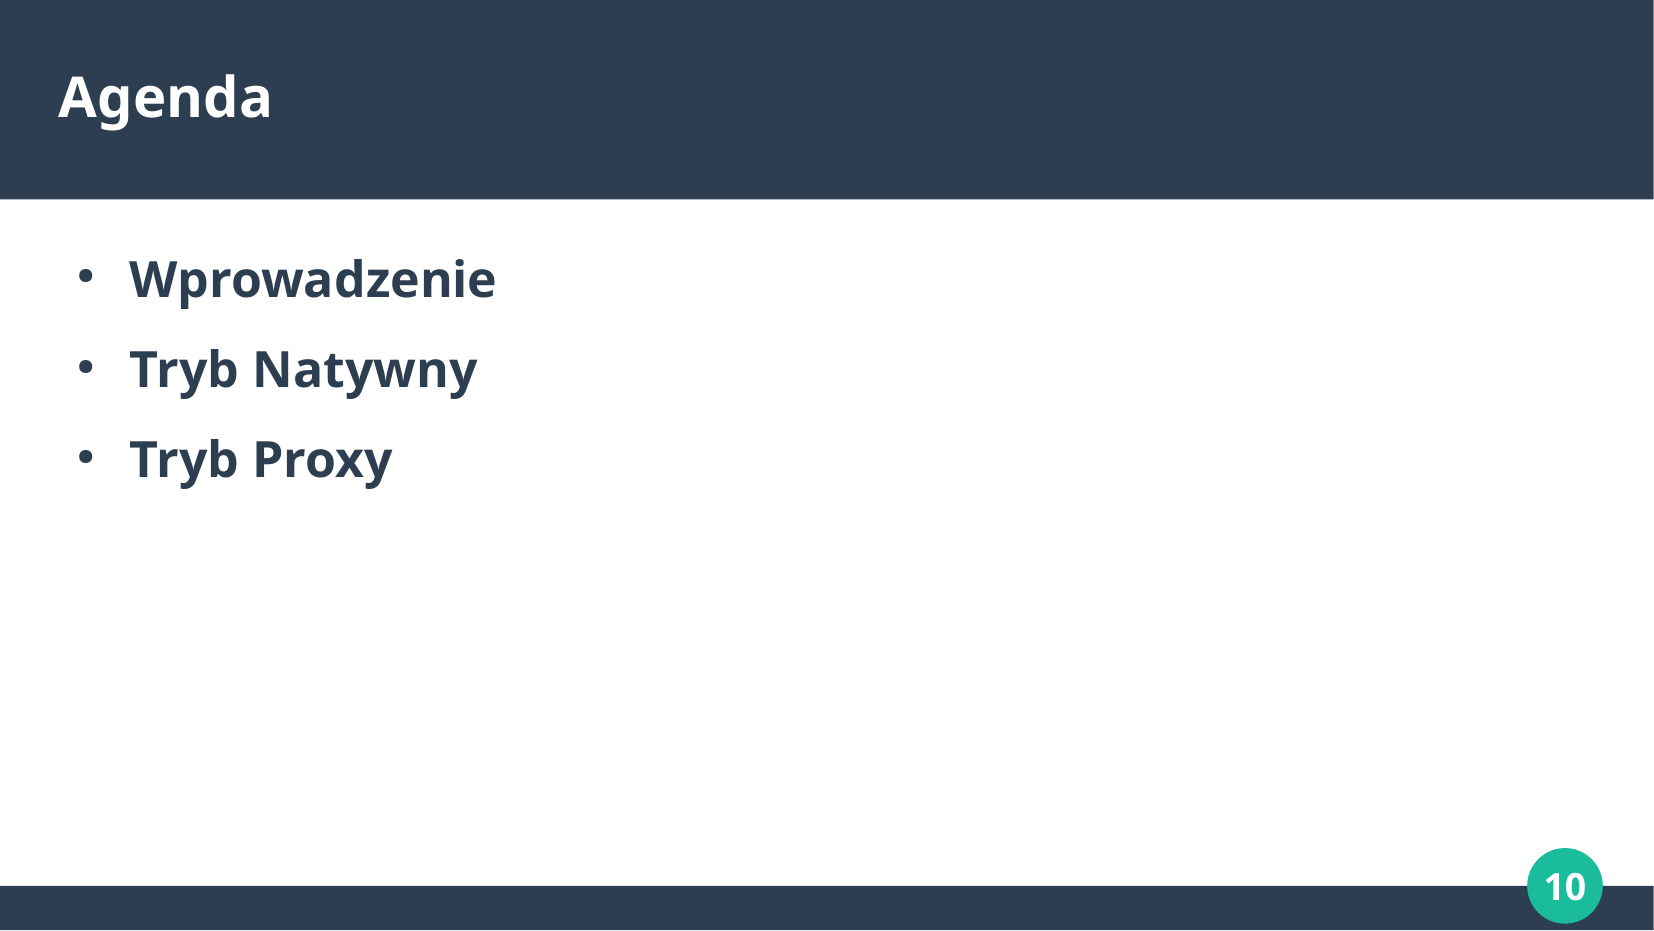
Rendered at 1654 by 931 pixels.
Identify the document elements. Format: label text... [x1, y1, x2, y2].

title Agenda [59, 37, 1595, 156]
list Wprowadzenie Tryb Natywny Tryb Proxy [59, 243, 1576, 864]
